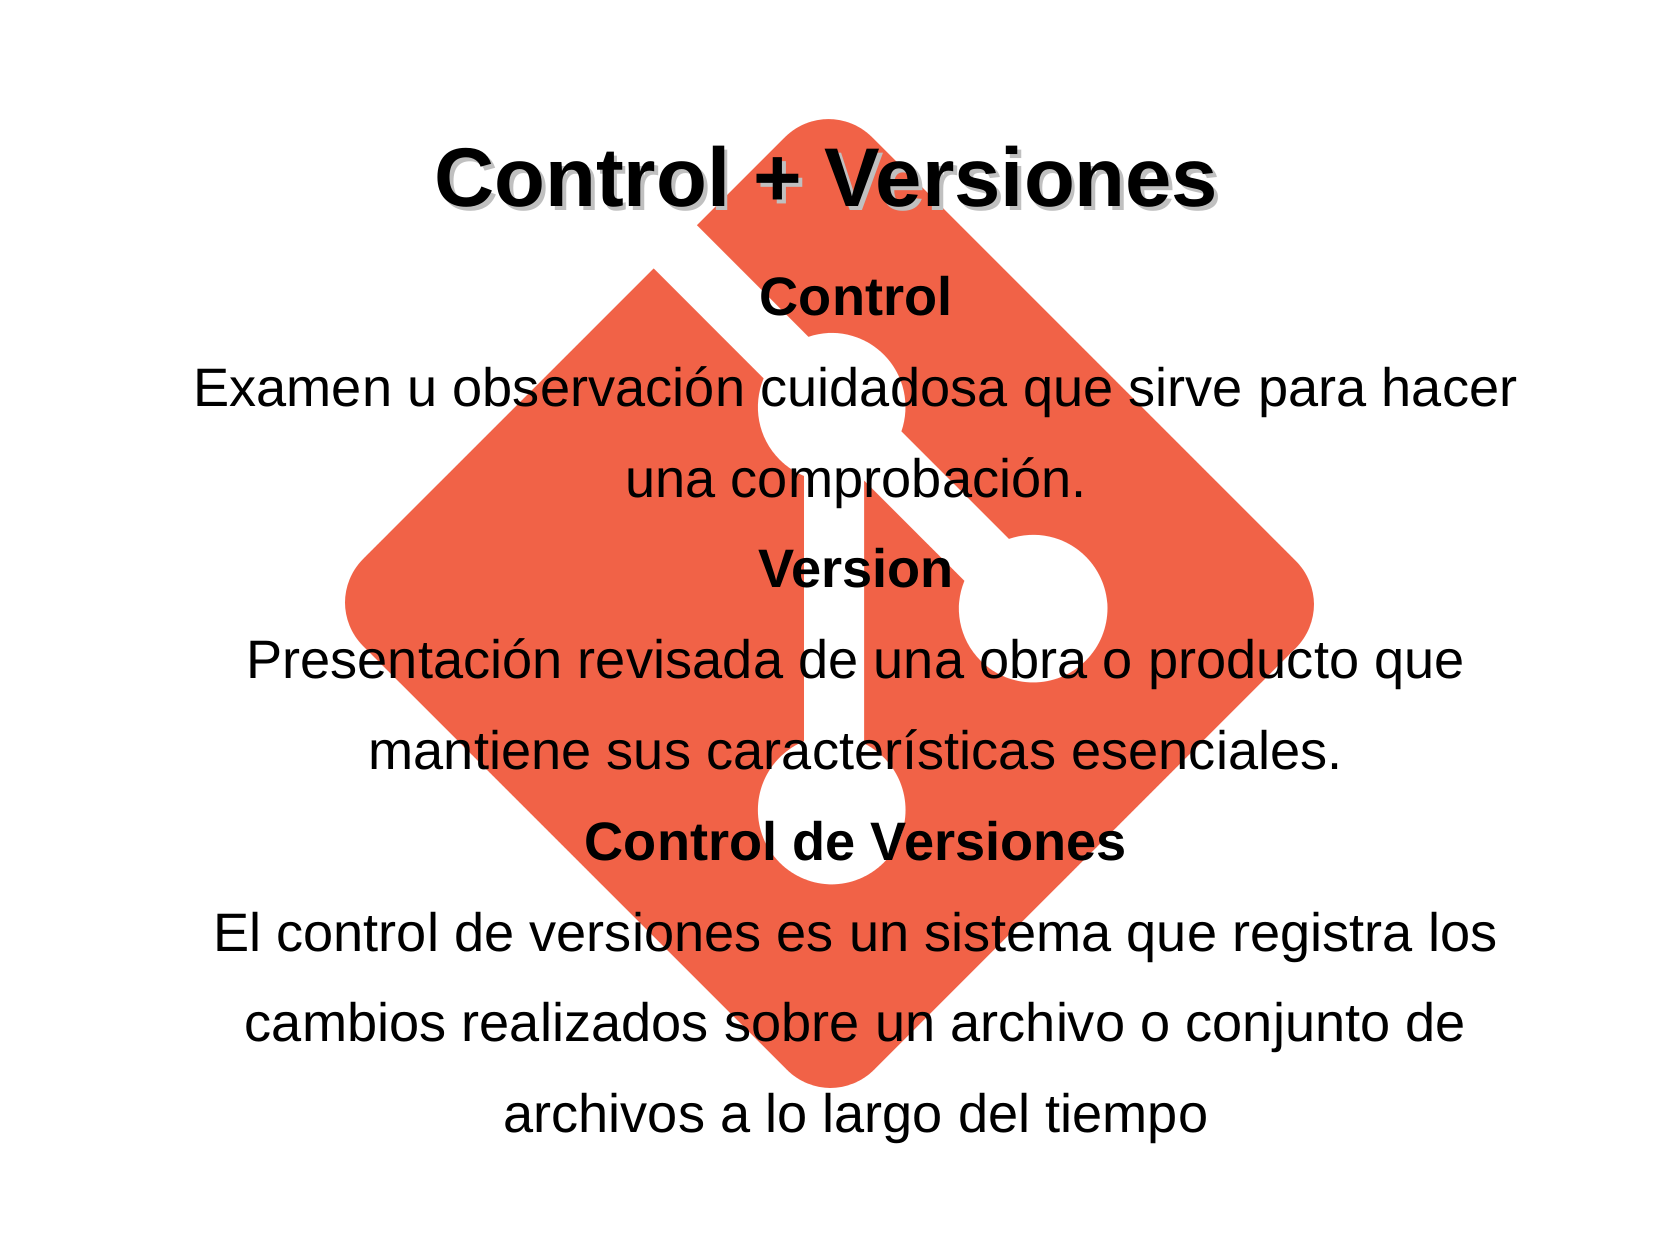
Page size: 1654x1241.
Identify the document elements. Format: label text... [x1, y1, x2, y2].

picture [318, 92, 1340, 244]
text_box Control + Versiones [413, 124, 1241, 232]
text_box Control Examen u observación cuidadosa que sirve para hacer una comprobación. Version Presentación revisada de una obra o producto que mantiene sus características esenciales. Control de Versiones El control de versiones es un sistema que registra los cambios realizados sobre un archivo o conjunto de archivos a lo largo del tiempo [141, 244, 1536, 1137]
